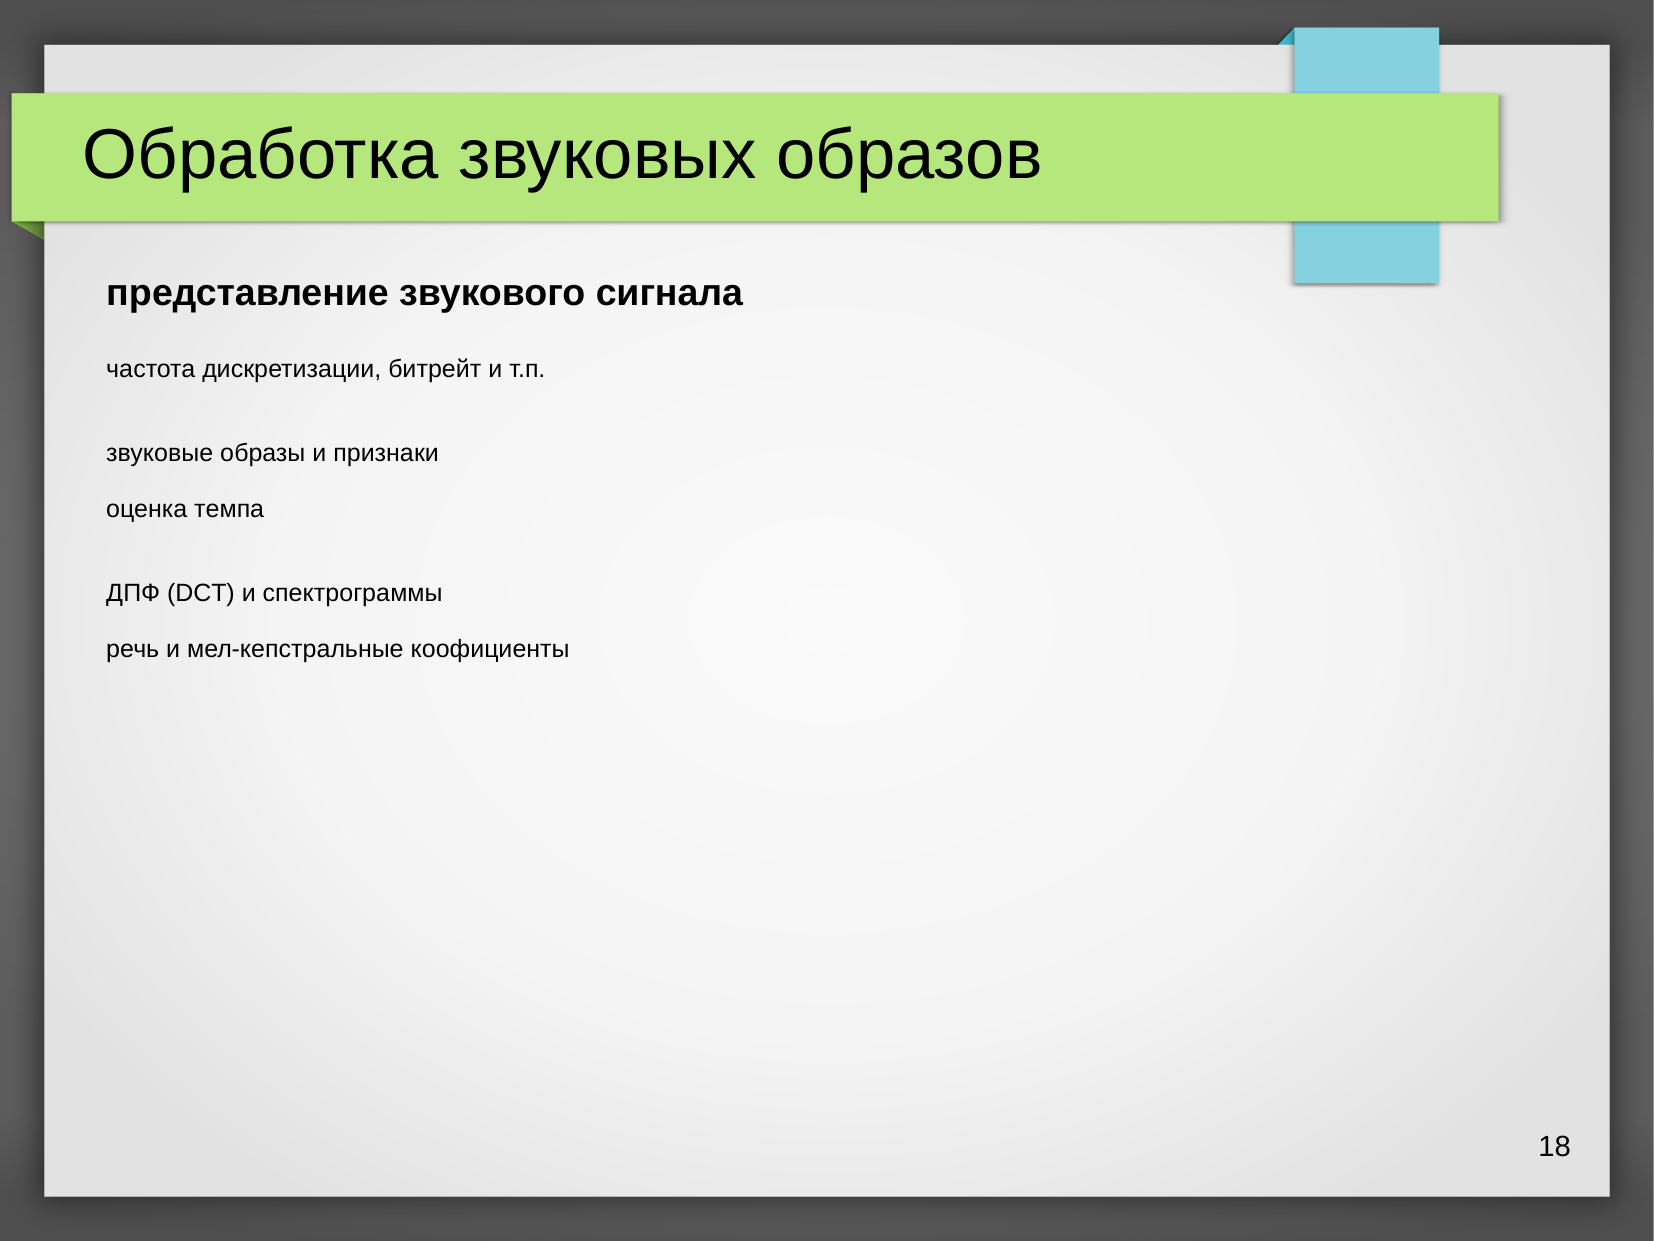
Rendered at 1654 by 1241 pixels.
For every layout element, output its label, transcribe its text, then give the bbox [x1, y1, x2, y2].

title Обработка звуковых образов [82, 114, 1406, 194]
picture [0, 0, 1654, 1241]
text_box представление звукового сигнала частота дискретизации, битрейт и т.п. звуковые образы и признаки оценка темпа ДПФ (DCT) и спектрограммы речь и мел-кепстральные коофициенты [106, 270, 1323, 791]
